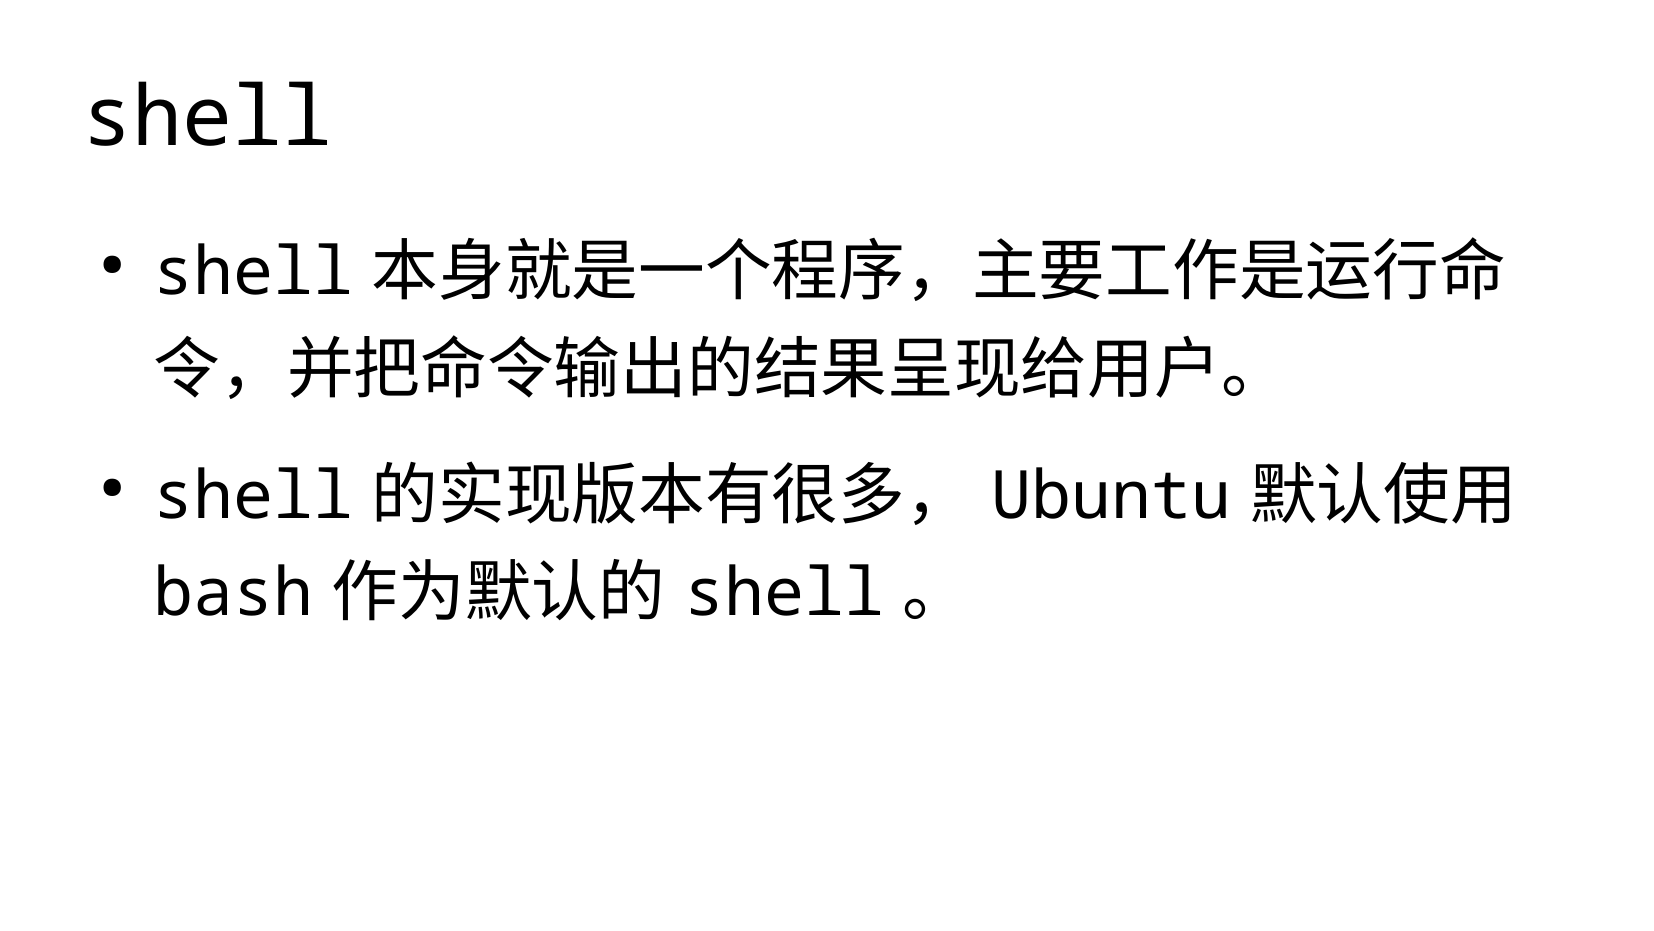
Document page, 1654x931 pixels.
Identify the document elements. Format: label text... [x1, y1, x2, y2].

title shell [82, 37, 1571, 189]
list shell本身就是一个程序，主要工作是运行命令，并把命令输出的结果呈现给用户。 shell的实现版本有很多，Ubuntu默认使用bash作为默认的shell。 [82, 217, 1571, 758]
